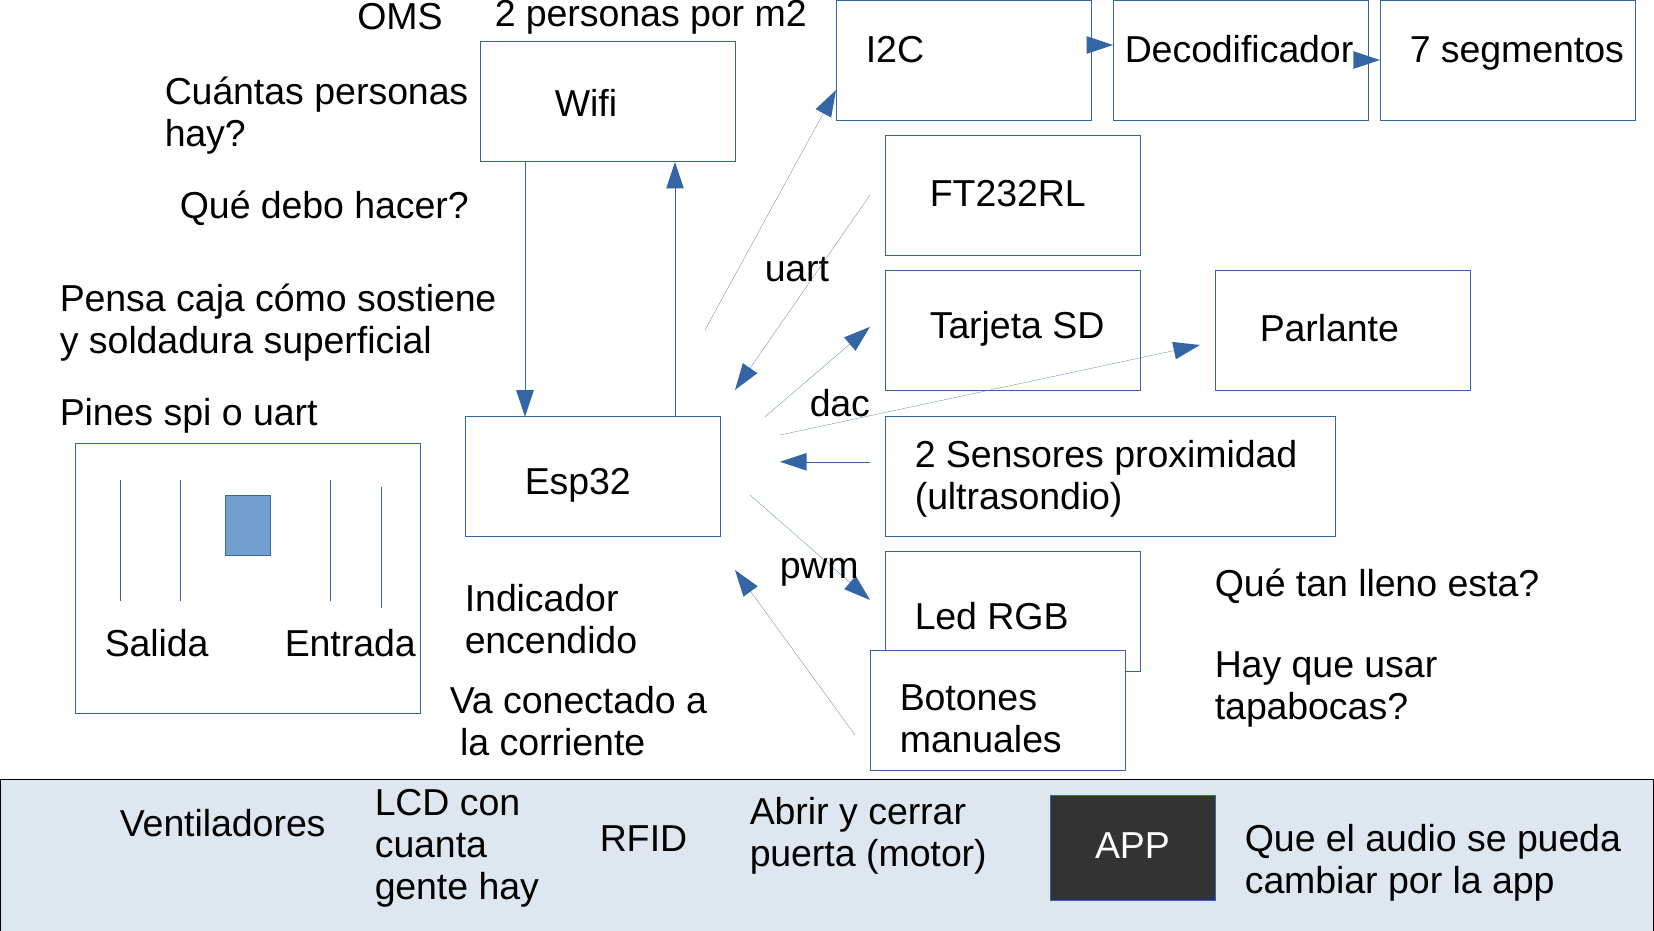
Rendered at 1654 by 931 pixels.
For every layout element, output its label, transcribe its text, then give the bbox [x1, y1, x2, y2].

text_box Wifi [540, 75, 661, 132]
text_box uart [798, 240, 856, 301]
text_box Entrada [270, 615, 466, 714]
text_box Abrir y cerrar puerta (motor) [735, 783, 1036, 931]
text_box dac [795, 375, 961, 516]
text_box FT232RL [915, 165, 1111, 264]
text_box Pines spi o uart [45, 383, 406, 483]
text_box [75, 443, 421, 714]
text_box [1036, 779, 1654, 931]
text_box [480, 46, 736, 162]
text_box RFID [585, 810, 735, 867]
text_box Salida [90, 615, 226, 676]
text_box Botones manuales [885, 669, 1126, 811]
text_box APP [1095, 825, 1230, 868]
text_box Qué tan lleno esta? [1200, 555, 1591, 634]
text_box [870, 551, 1141, 771]
text_box [885, 135, 1141, 256]
text_box Hay que usar tapabocas? [1200, 636, 1591, 736]
text_box 2 personas por m2 [480, 0, 836, 46]
text_box Va conectado a la corriente [435, 671, 870, 771]
text_box 7 segmentos [1395, 21, 1639, 121]
text_box [0, 779, 885, 931]
text_box OMS [342, 0, 480, 46]
text_box Decodificador [1110, 21, 1369, 121]
text_box pwm [765, 536, 874, 594]
text_box [465, 416, 721, 537]
text_box Pensa caja cómo sostiene y soldadura superficial [45, 270, 522, 369]
text_box [991, 361, 1141, 391]
text_box Esp32 [510, 453, 646, 511]
text_box [885, 516, 900, 537]
text_box uart [750, 240, 838, 301]
text_box [1215, 270, 1471, 391]
text_box [836, 0, 1092, 121]
text_box [885, 270, 1141, 391]
text_box Ventiladores [105, 795, 346, 894]
text_box Led RGB [900, 588, 1141, 687]
text_box Indicador encendido [450, 570, 661, 669]
text_box Qué debo hacer? [165, 177, 526, 262]
text_box LCD con cuanta gente hay [360, 774, 571, 916]
text_box [1380, 0, 1636, 121]
text_box [961, 416, 1336, 426]
text_box Cuántas personas hay? [150, 63, 511, 162]
text_box I2C [851, 21, 1047, 121]
text_box Parlante [1245, 300, 1441, 357]
text_box Que el audio se pueda cambiar por la app [1230, 810, 1639, 931]
text_box 2 Sensores proximidad (ultrasondio) [900, 426, 1351, 537]
text_box [1113, 0, 1369, 21]
text_box Tarjeta SD [915, 297, 1141, 361]
